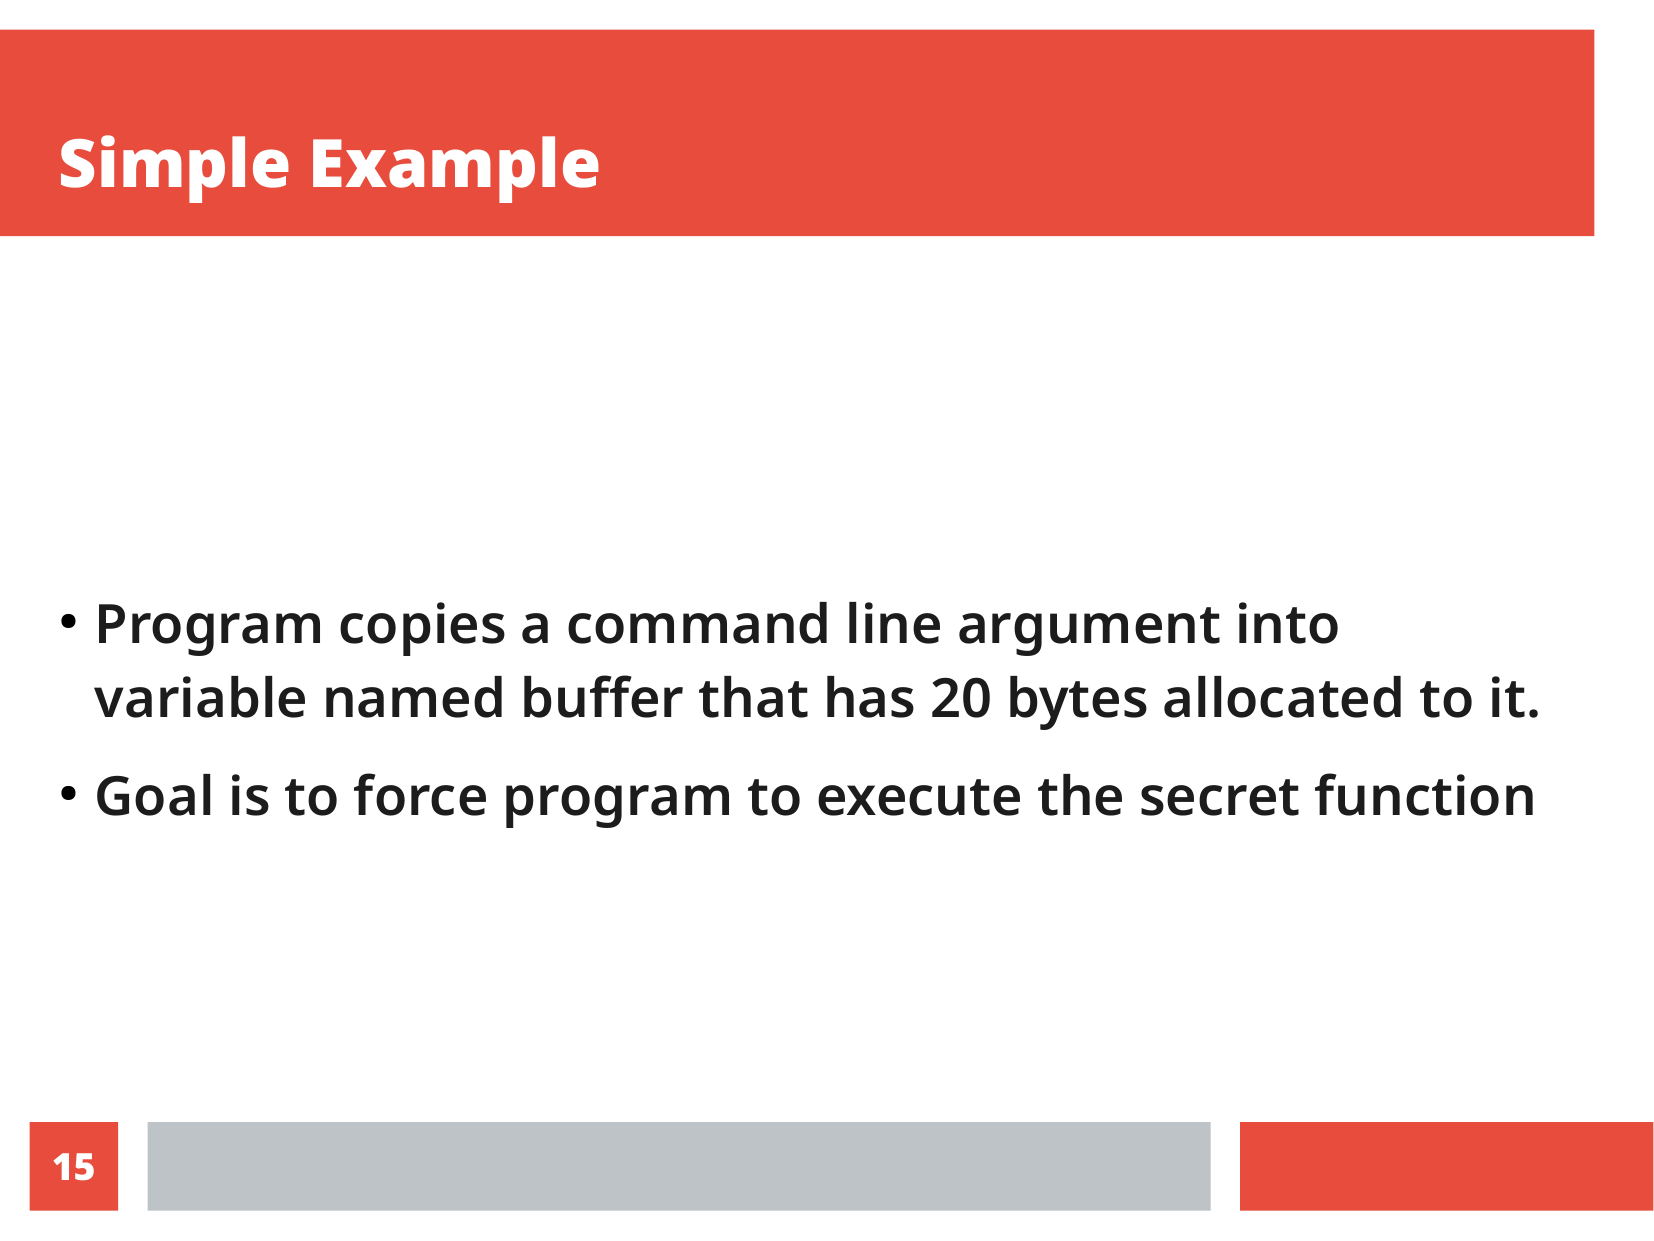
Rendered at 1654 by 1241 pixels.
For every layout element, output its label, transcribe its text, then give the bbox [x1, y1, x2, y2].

title Simple Example [59, 59, 1595, 207]
list Program copies a command line argument into variable named buffer that has 20 bytes allocated to it. Goal is to force program to execute the secret function [59, 324, 1565, 1093]
